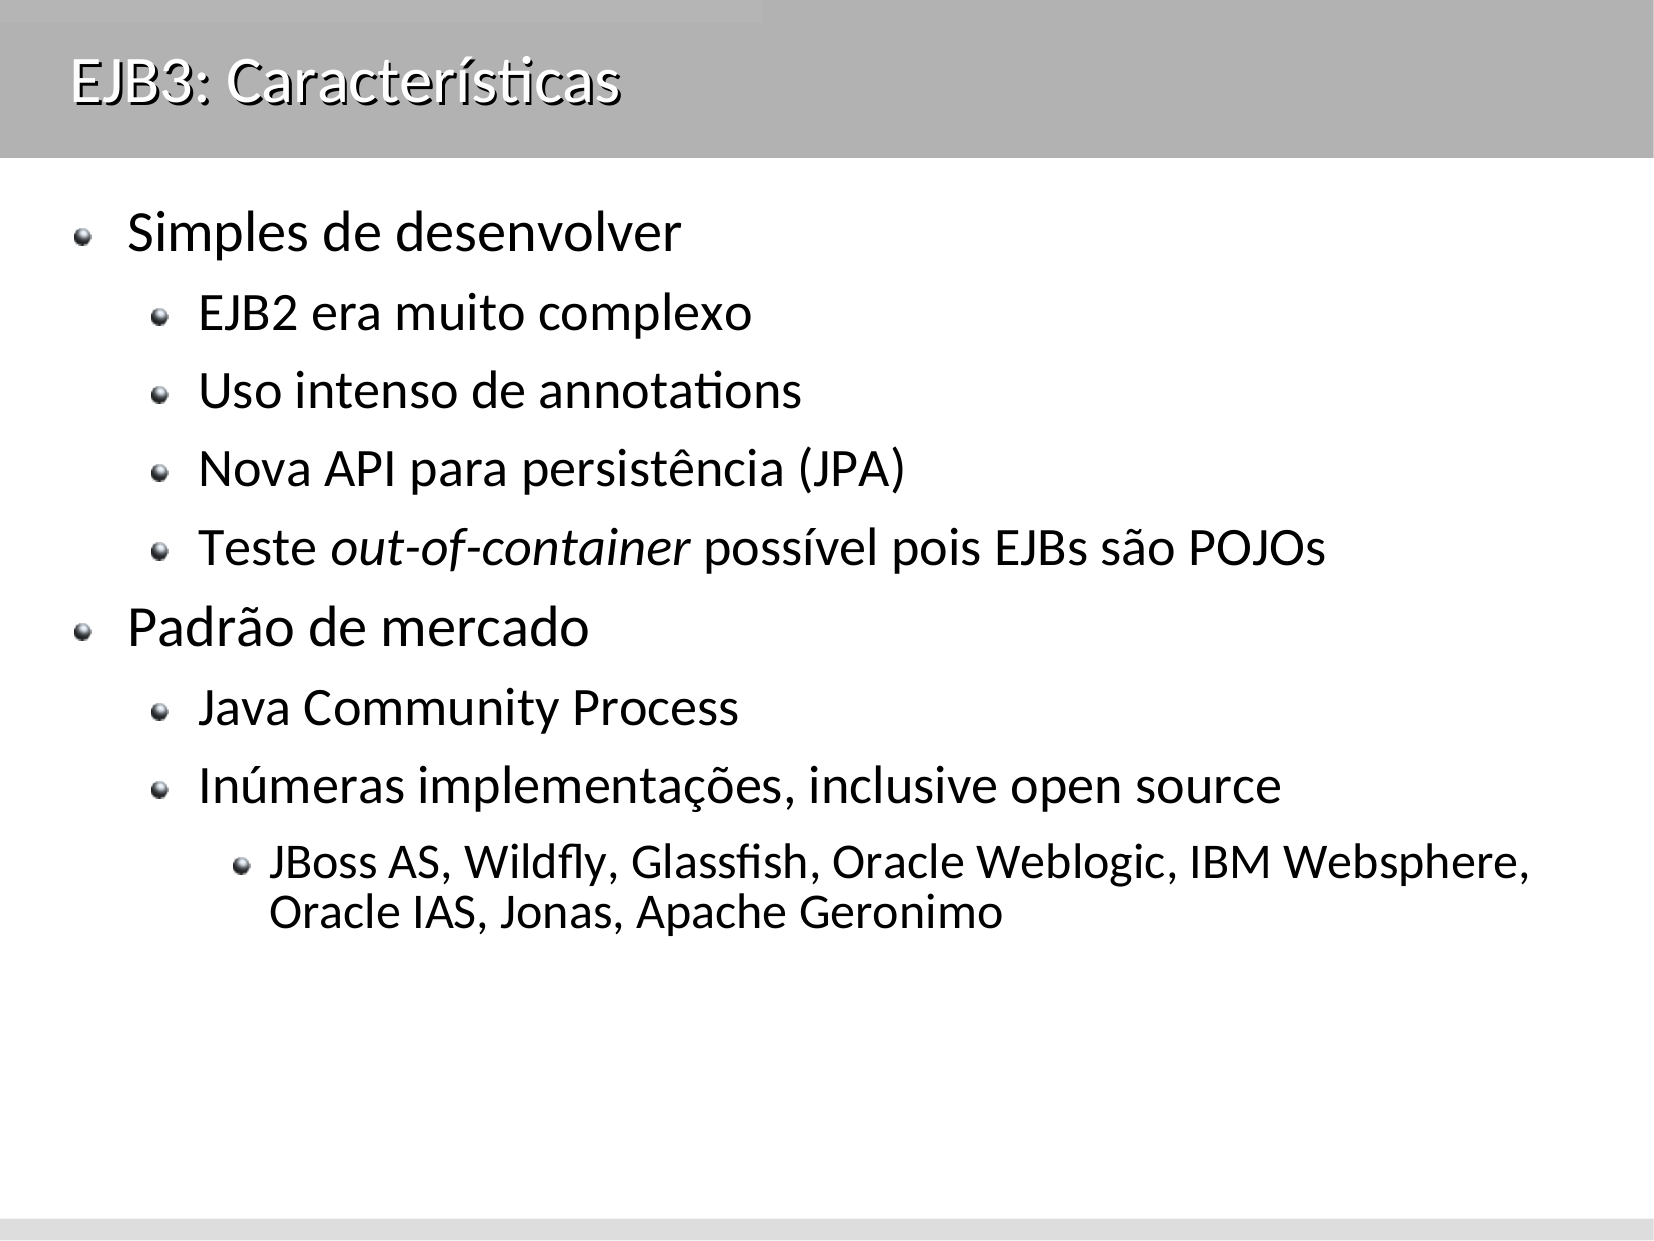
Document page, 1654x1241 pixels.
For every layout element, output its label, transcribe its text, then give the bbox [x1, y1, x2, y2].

title EJB3: Características [70, 11, 1536, 160]
list Simples de desenvolver EJB2 era muito complexo Uso intenso de annotations Nova API para persistência (JPA) Teste out-of-container possível pois EJBs são POJOs Padrão de mercado Java Community Process Inúmeras implementações, inclusive open source JBoss AS, Wildfly, Glassfish, Oracle Weblogic, IBM Websphere, Oracle IAS, Jonas, Apache Geronimo [56, 207, 1595, 1129]
